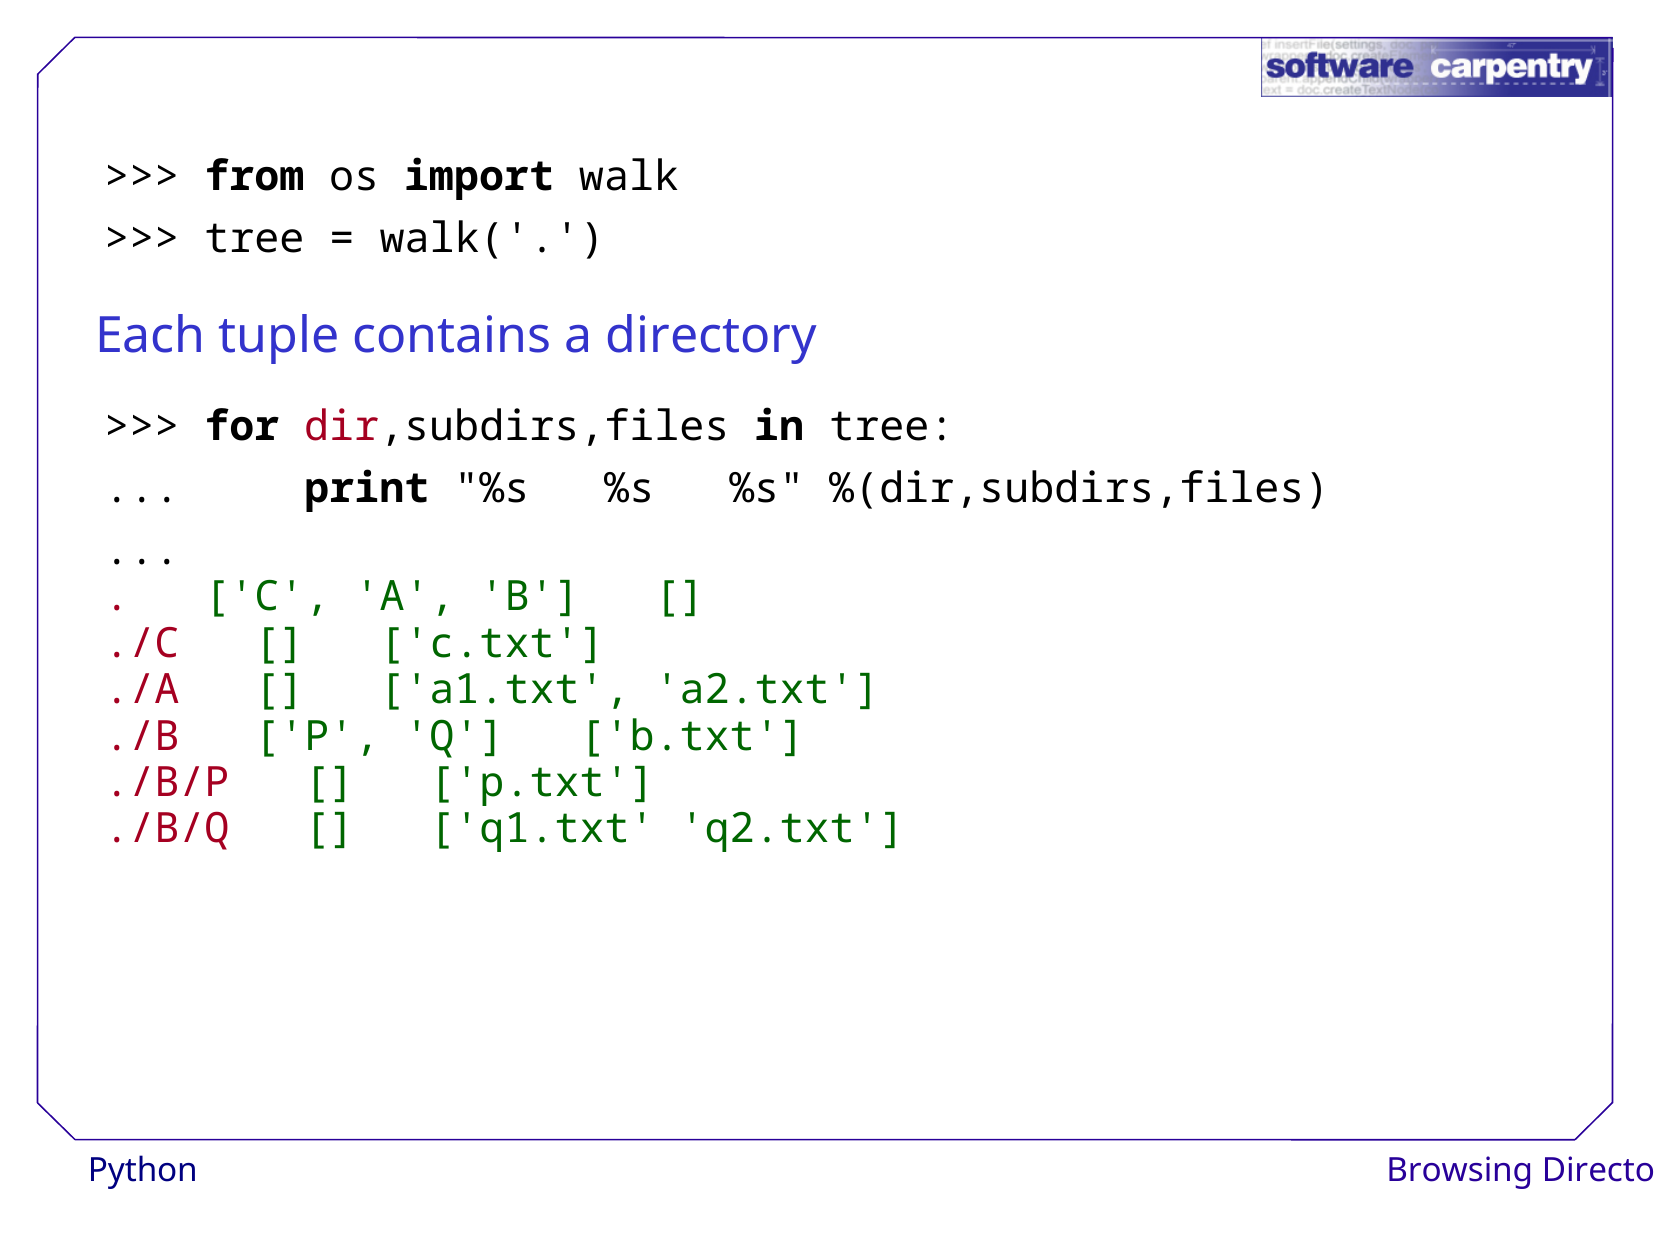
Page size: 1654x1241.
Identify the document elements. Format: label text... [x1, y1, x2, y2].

text_box Each tuple contains a directory [80, 279, 1404, 375]
text_box >>> from os import walk >>> tree = walk('.') >>> for dir,subdirs,files in tree: ... print "%s %s %s" %(dir,subdirs,files) ... . ['C', 'A', 'B'] [] ./C [] ['c.txt'] ./A [] ['a1.txt', 'a2.txt'] ./B ['P', 'Q'] ['b.txt'] ./B/P [] ['p.txt'] ./B/Q [] ['q1.txt' 'q2.txt'] [89, 128, 1512, 1037]
picture [1261, 39, 1613, 97]
